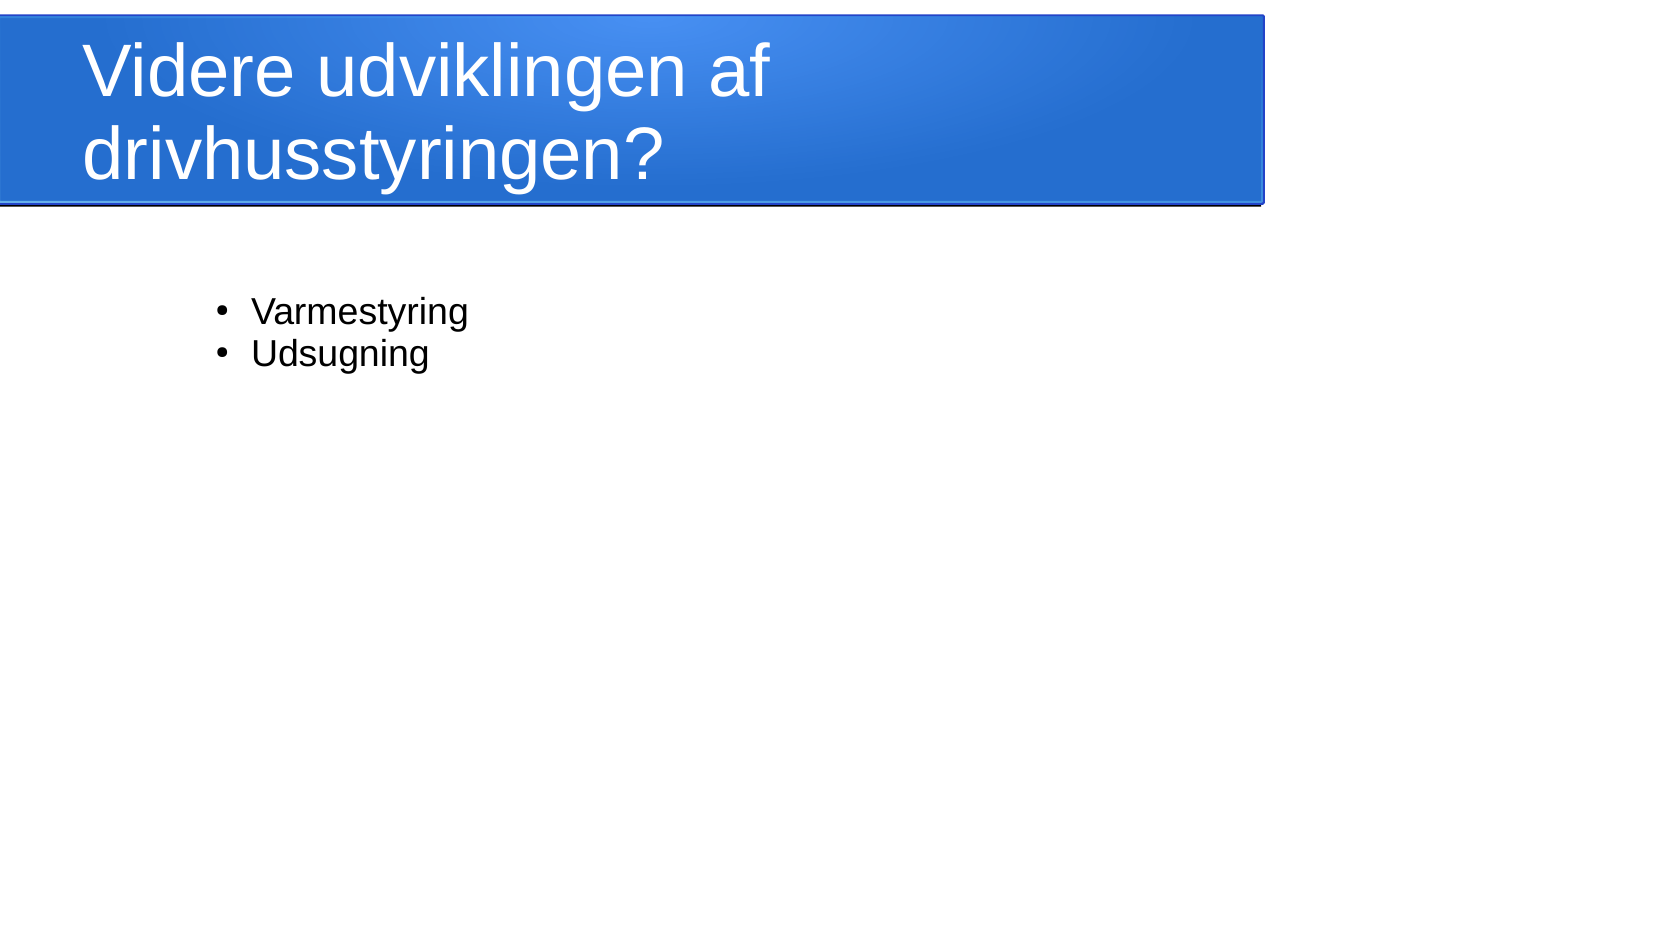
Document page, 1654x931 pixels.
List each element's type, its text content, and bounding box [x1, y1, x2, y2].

text_box Varmestyring Udsugning [200, 283, 969, 383]
title Videre udviklingen af drivhusstyringen? [82, 29, 1235, 196]
